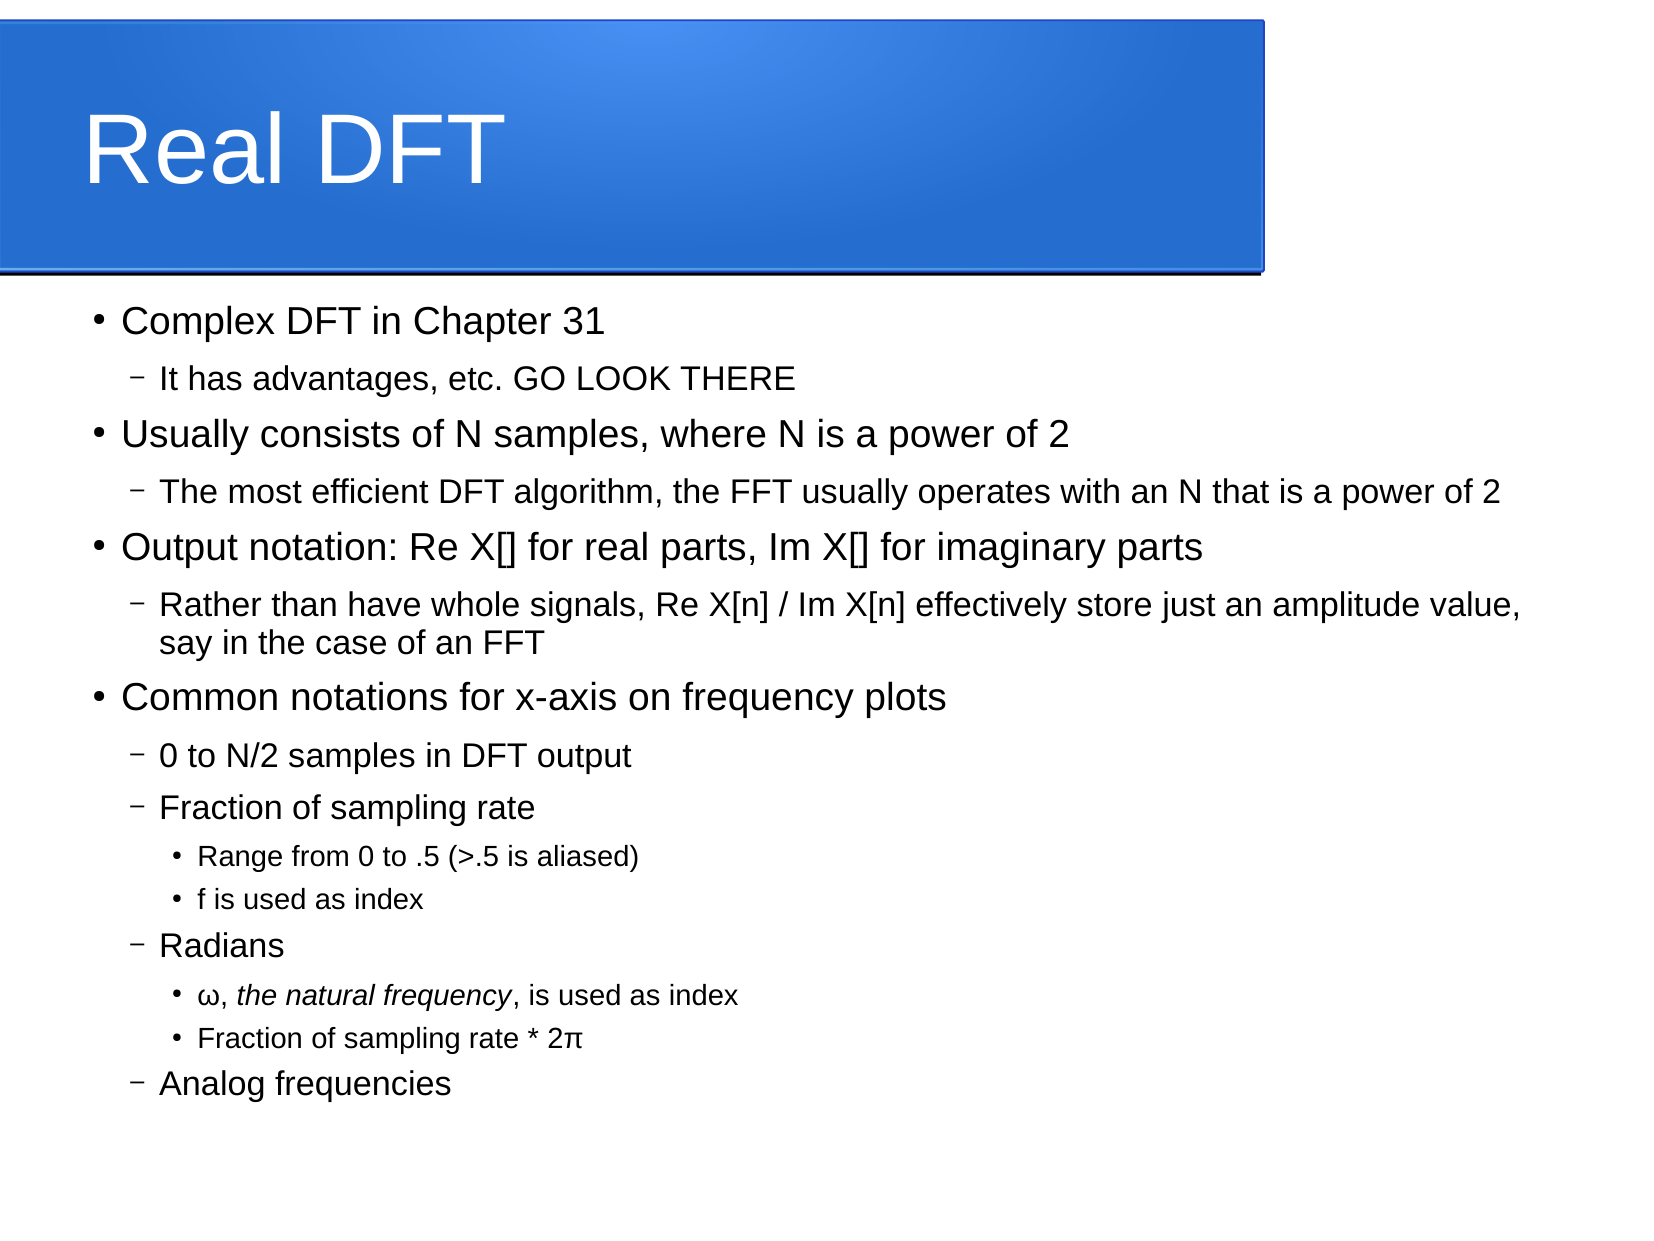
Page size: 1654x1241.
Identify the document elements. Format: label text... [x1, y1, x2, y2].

list Complex DFT in Chapter 31 It has advantages, etc. GO LOOK THERE Usually consists of N samples, where N is a power of 2 The most efficient DFT algorithm, the FFT usually operates with an N that is a power of 2 Output notation: Re X[] for real parts, Im X[] for imaginary parts Rather than have whole signals, Re X[n] / Im X[n] effectively store just an amplitude value, say in the case of an FFT Common notations for x-axis on frequency plots 0 to N/2 samples in DFT output Fraction of sampling rate Range from 0 to .5 (>.5 is aliased) f is used as index Radians ω, the natural frequency, is used as index Fraction of sampling rate * 2π Analog frequencies [82, 299, 1571, 1111]
title Real DFT [82, 47, 1235, 252]
